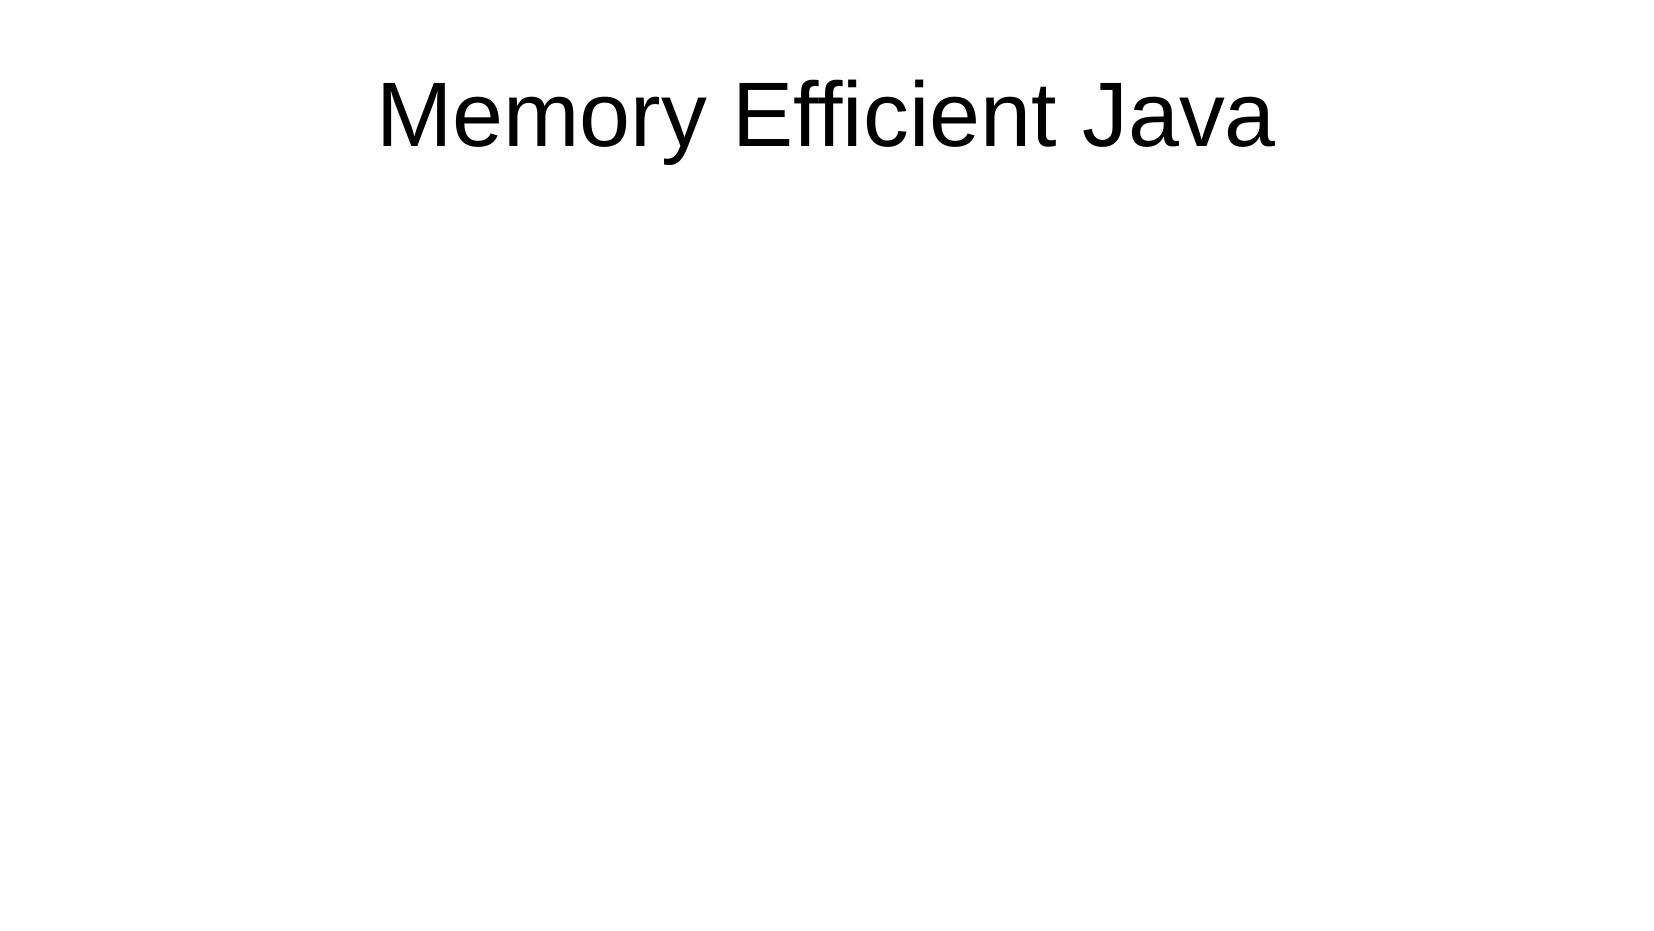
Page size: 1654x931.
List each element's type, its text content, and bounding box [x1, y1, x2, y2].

title Memory Efficient Java [82, 37, 1571, 193]
